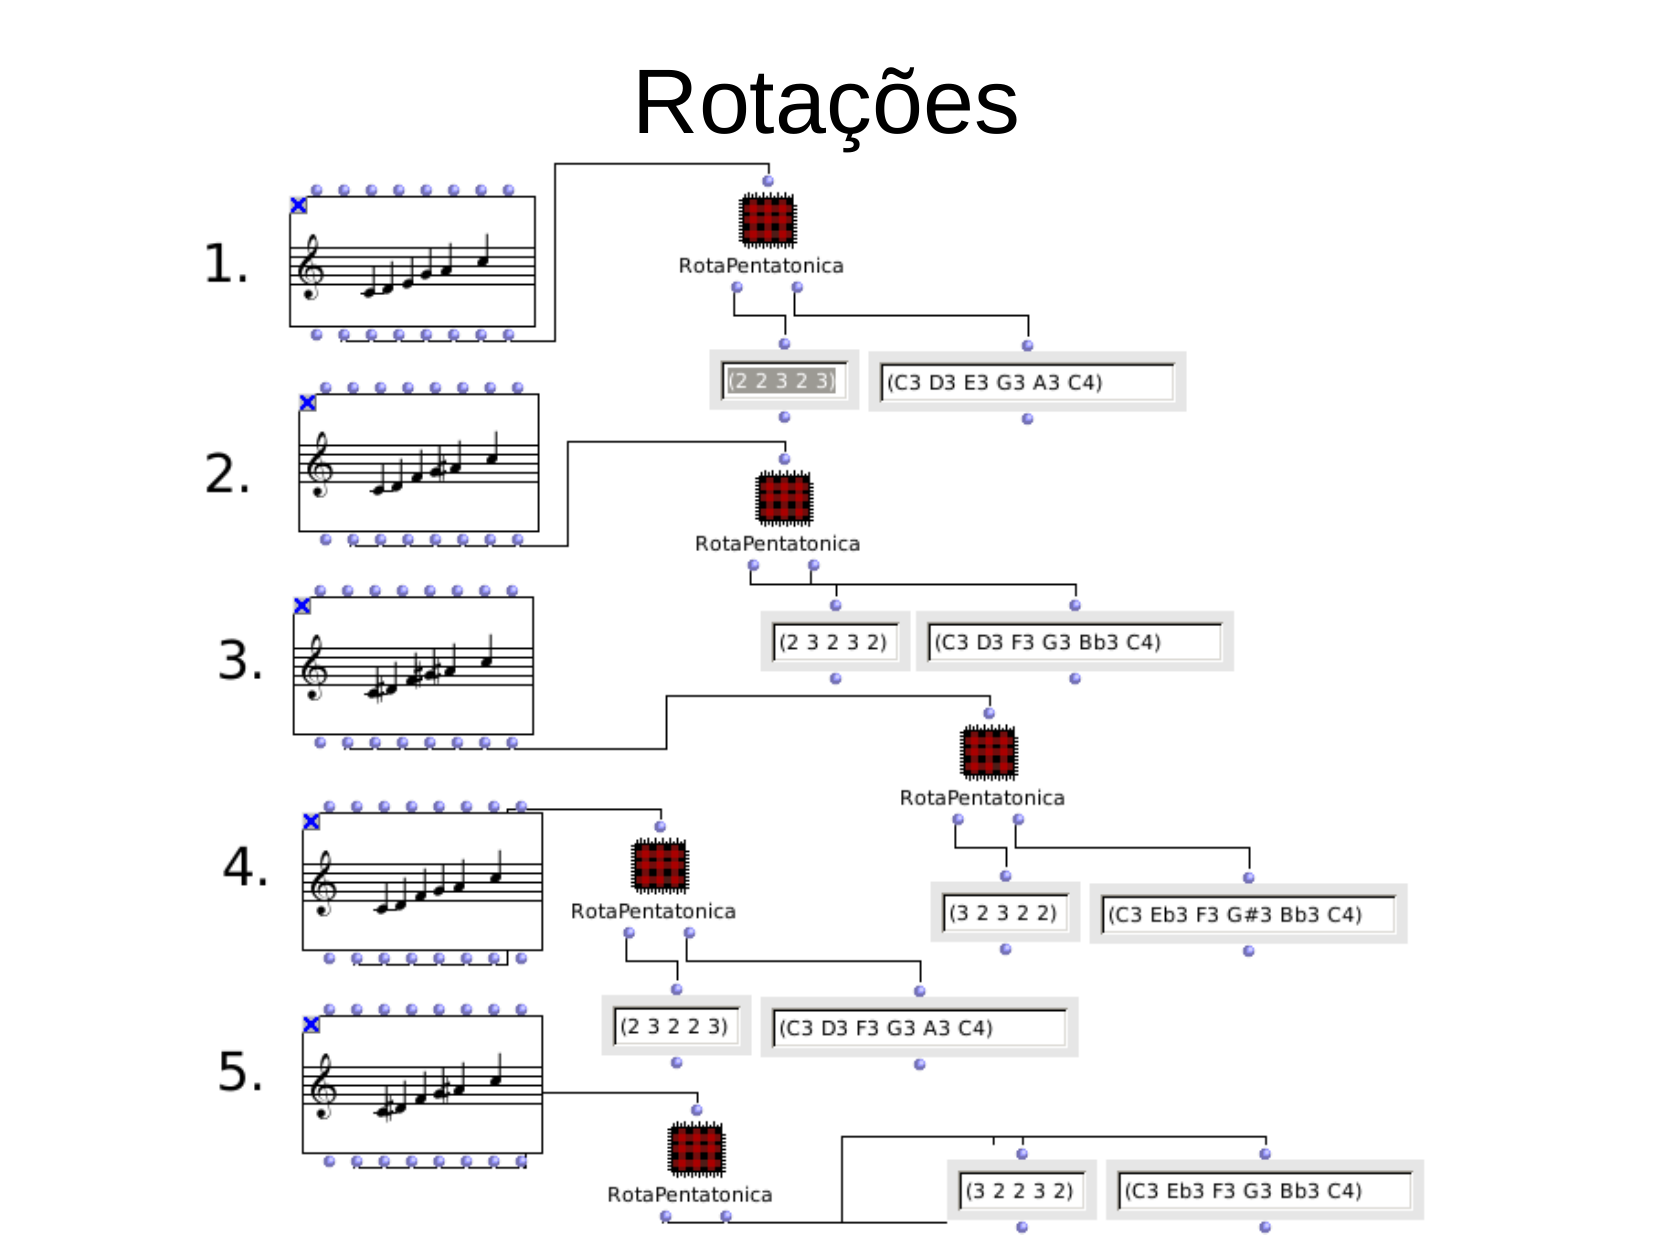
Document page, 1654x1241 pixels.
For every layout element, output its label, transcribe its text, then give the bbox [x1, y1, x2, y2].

picture [200, 156, 1441, 1235]
title Rotações [82, 49, 1571, 257]
